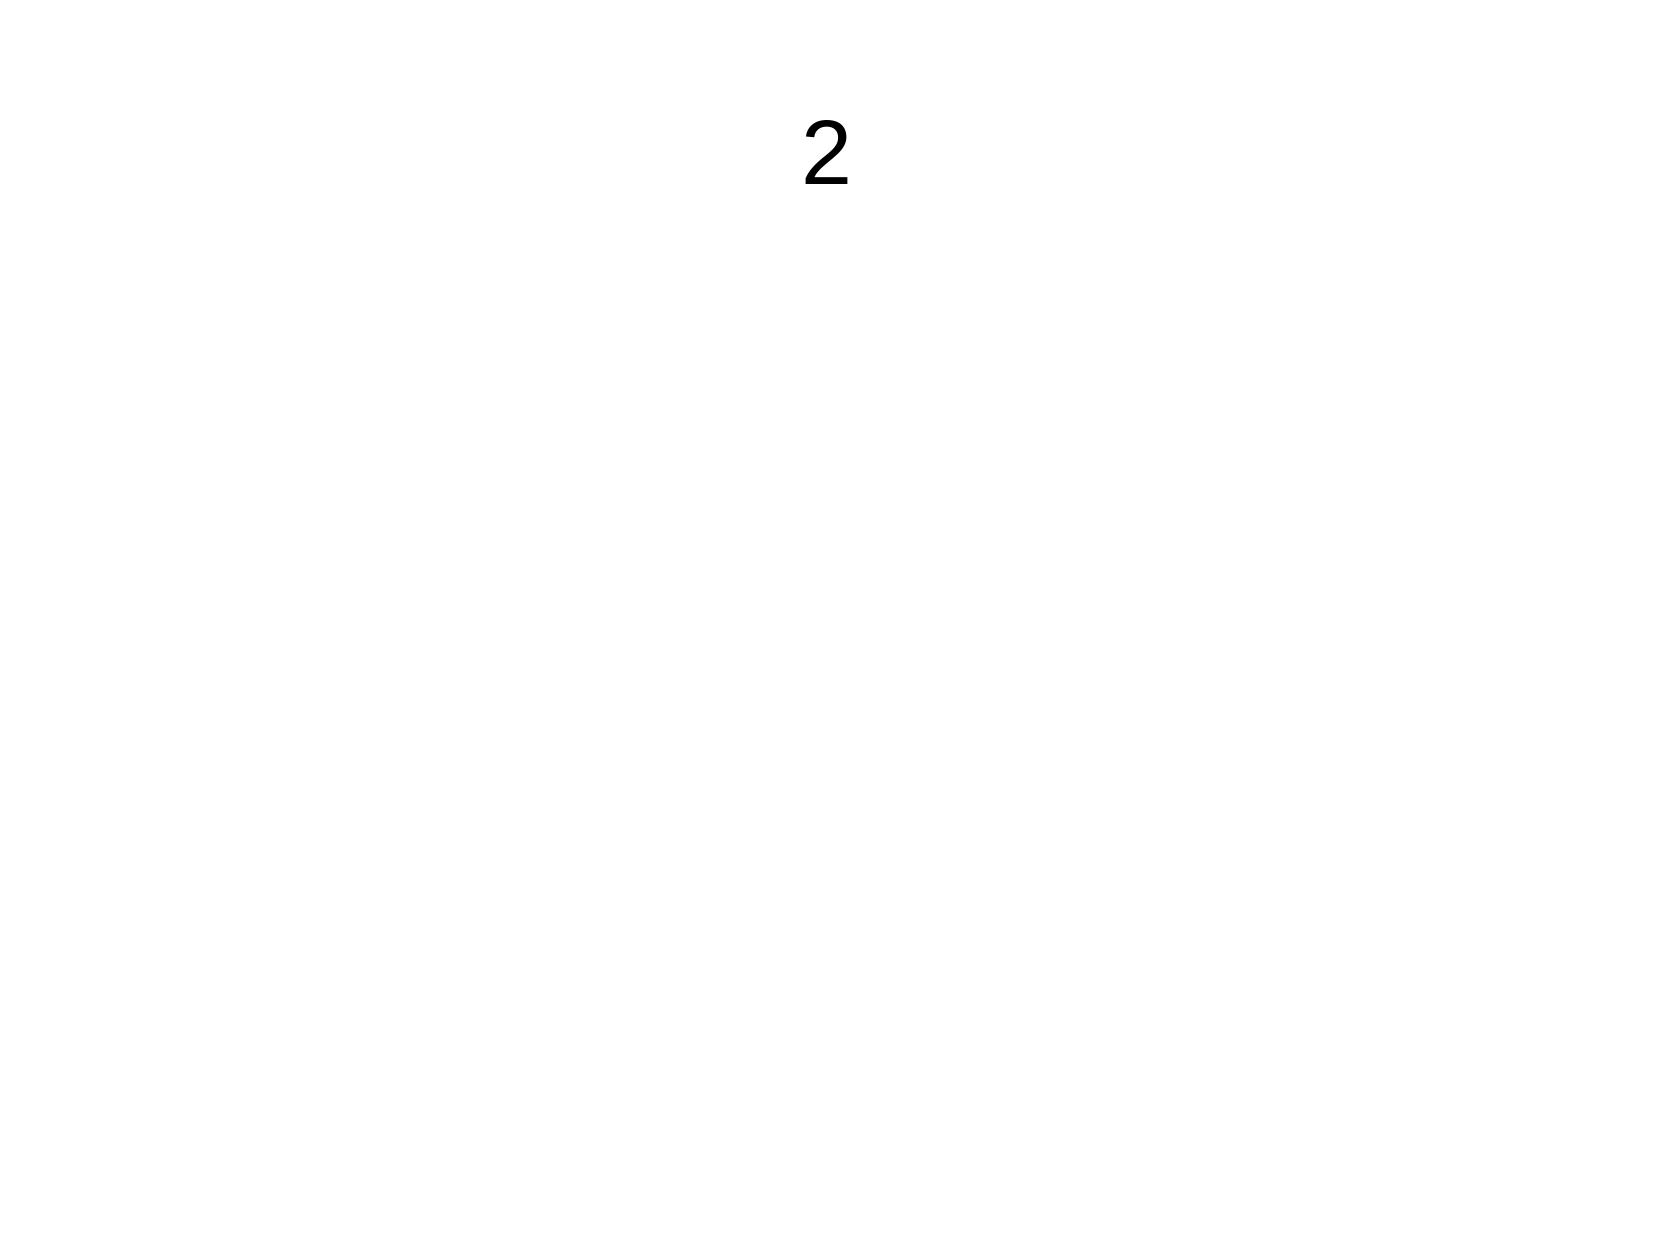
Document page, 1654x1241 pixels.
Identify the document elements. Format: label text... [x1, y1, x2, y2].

title 2 [82, 49, 1571, 257]
